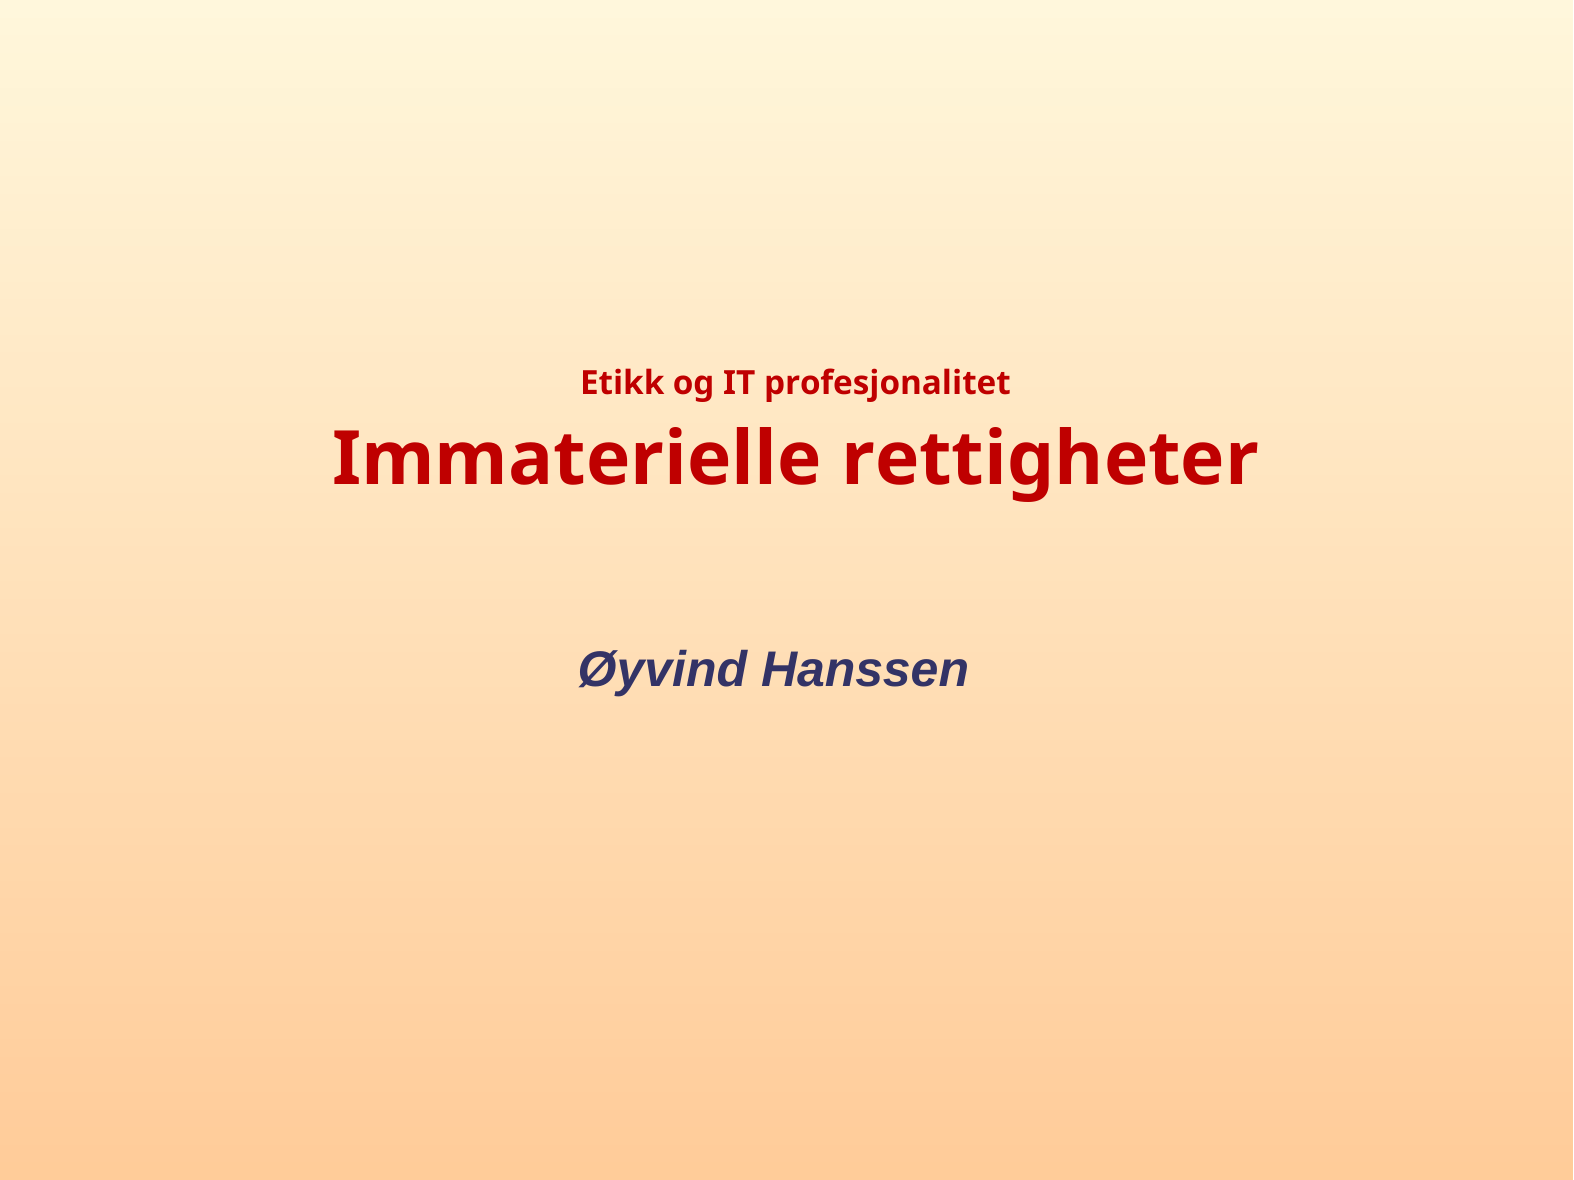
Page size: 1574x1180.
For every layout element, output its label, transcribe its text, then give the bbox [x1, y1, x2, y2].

title Etikk og IT profesjonalitet Immaterielle rettigheter [96, 328, 1496, 600]
subtitle Øyvind Hanssen [176, 641, 1371, 862]
